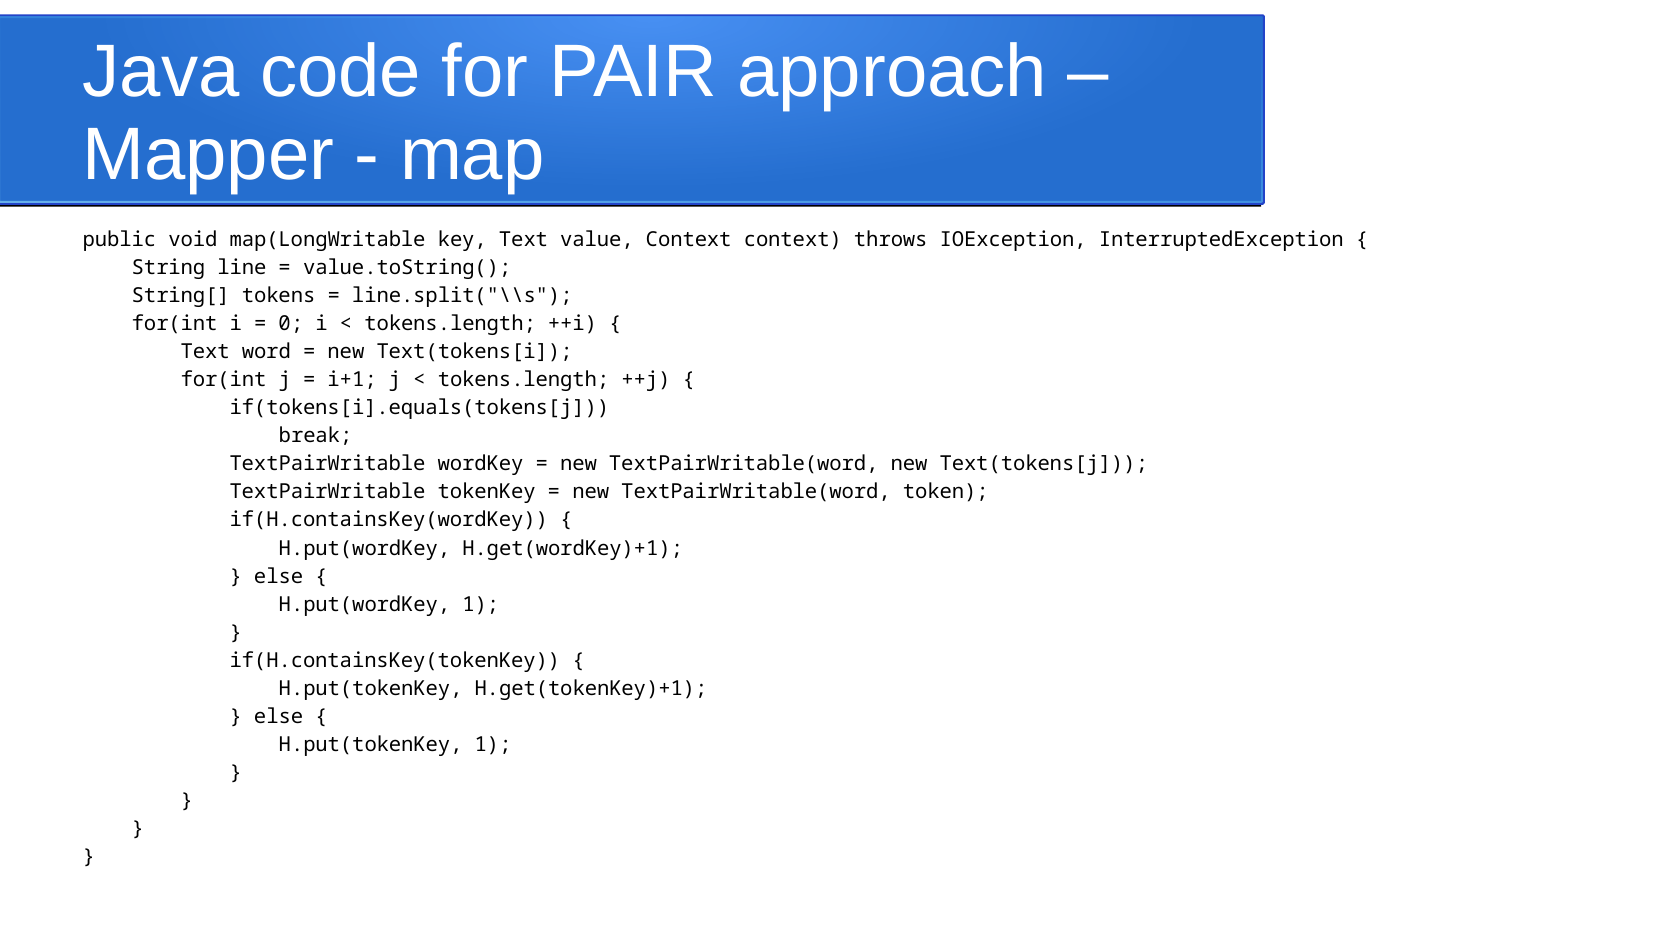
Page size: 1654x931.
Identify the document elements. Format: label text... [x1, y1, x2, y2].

title Java code for PAIR approach – Mapper - map [82, 29, 1235, 196]
list public void map(LongWritable key, Text value, Context context) throws IOException, InterruptedException { String line = value.toString(); String[] tokens = line.split("\\s"); for(int i = 0; i < tokens.length; ++i) { Text word = new Text(tokens[i]); for(int j = i+1; j < tokens.length; ++j) { if(tokens[i].equals(tokens[j])) break; TextPairWritable wordKey = new TextPairWritable(word, new Text(tokens[j])); TextPairWritable tokenKey = new TextPairWritable(word, token); if(H.containsKey(wordKey)) { H.put(wordKey, H.get(wordKey)+1); } else { H.put(wordKey, 1); } if(H.containsKey(tokenKey)) { H.put(tokenKey, H.get(tokenKey)+1); } else { H.put(tokenKey, 1); } } } } [82, 224, 1571, 886]
